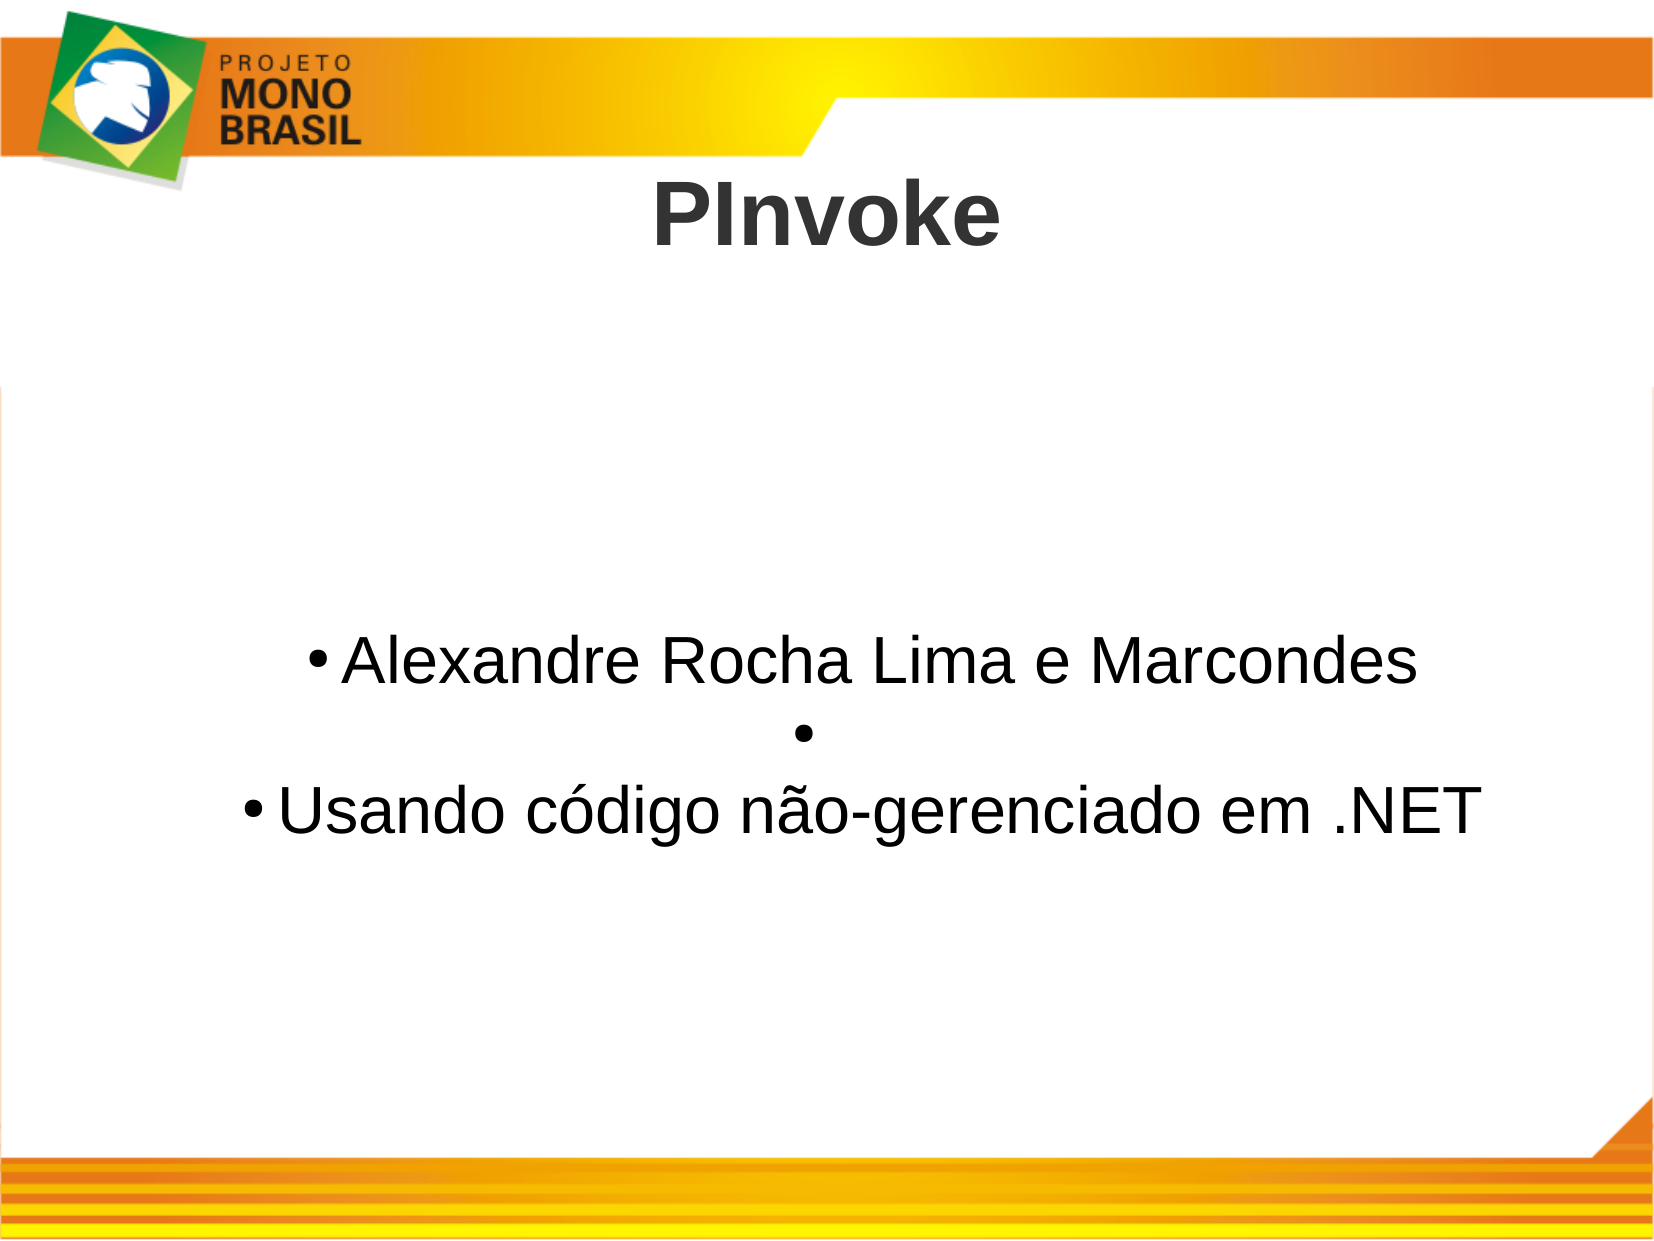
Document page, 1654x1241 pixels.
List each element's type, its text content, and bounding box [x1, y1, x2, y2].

subtitle Alexandre Rocha Lima e Marcondes Usando código não-gerenciado em .NET [121, 344, 1534, 1127]
picture [0, 0, 1654, 1241]
title PInvoke [121, 110, 1534, 318]
